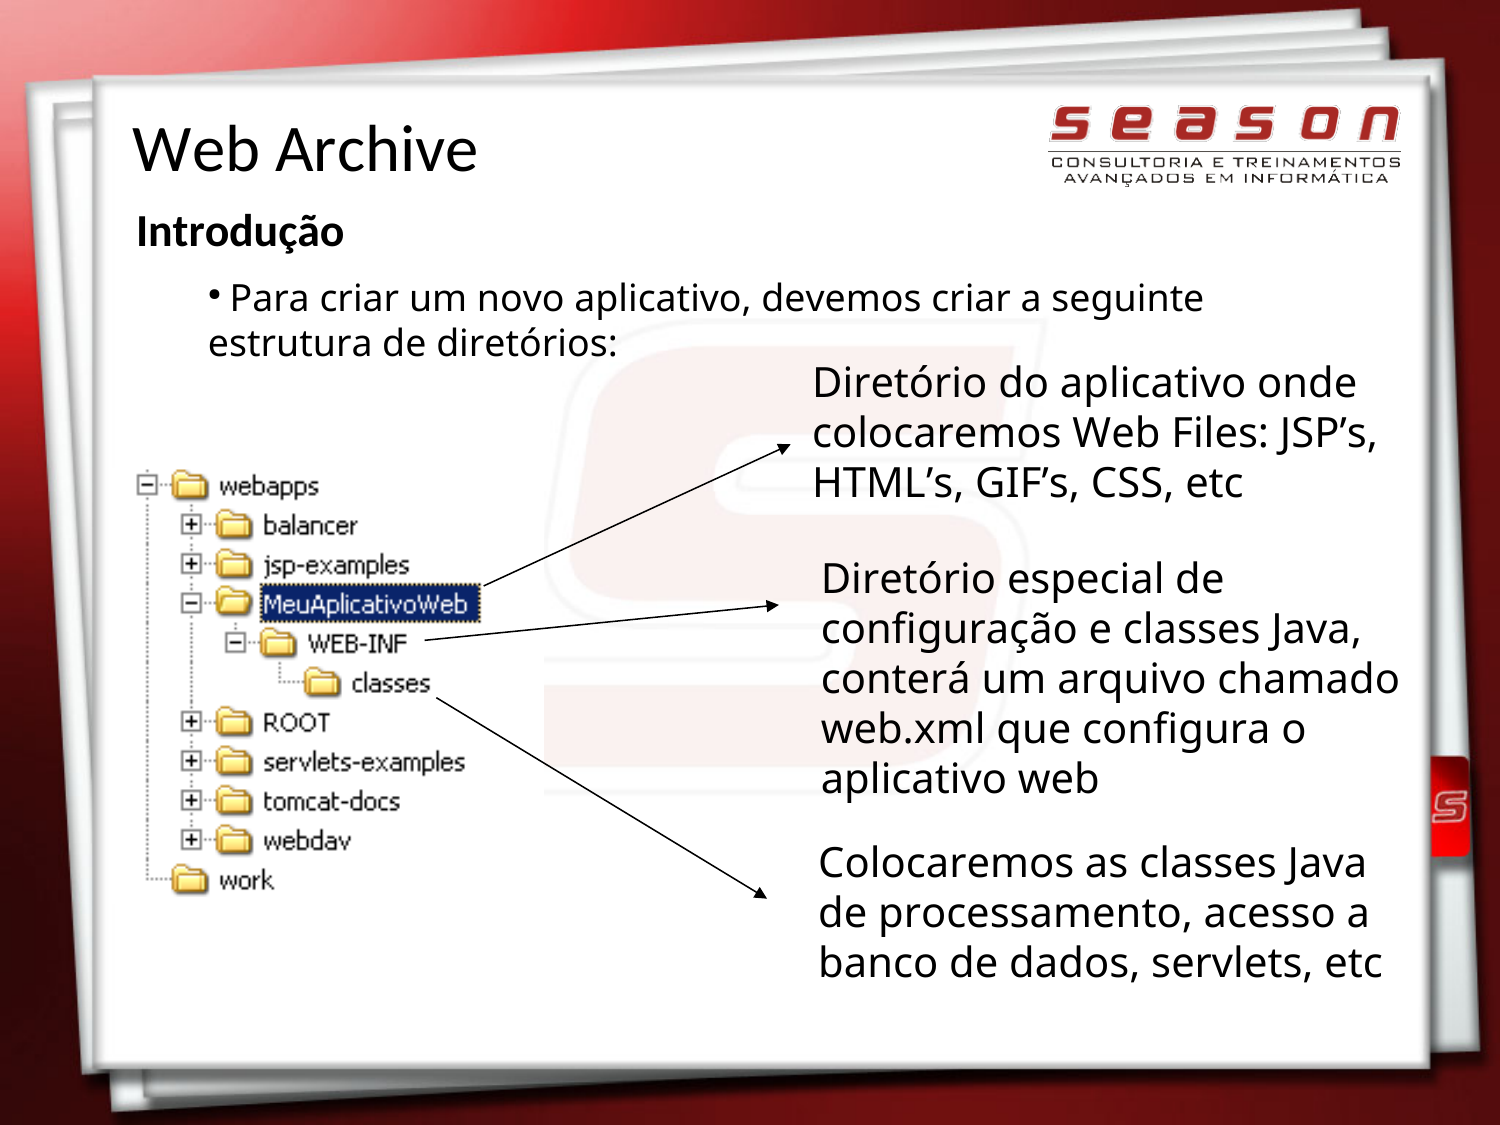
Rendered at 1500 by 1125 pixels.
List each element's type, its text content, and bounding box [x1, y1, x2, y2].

text_box Introdução [119, 200, 1240, 256]
text_box Colocaremos as classes Java de processamento, acesso a banco de dados, servlets, etc [803, 828, 1421, 994]
text_box Diretório especial de configuração e classes Java, conterá um arquivo chamado web.xml que configura o aplicativo web [806, 544, 1424, 810]
title Web Archive [118, 33, 1394, 257]
text_box Diretório do aplicativo onde colocaremos Web Files: JSP’s, HTML’s, GIF’s, CSS, etc [797, 348, 1500, 514]
picture [0, 0, 1500, 1125]
text_box Para criar um novo aplicativo, devemos criar a seguinte estrutura de diretórios: [207, 257, 1328, 381]
